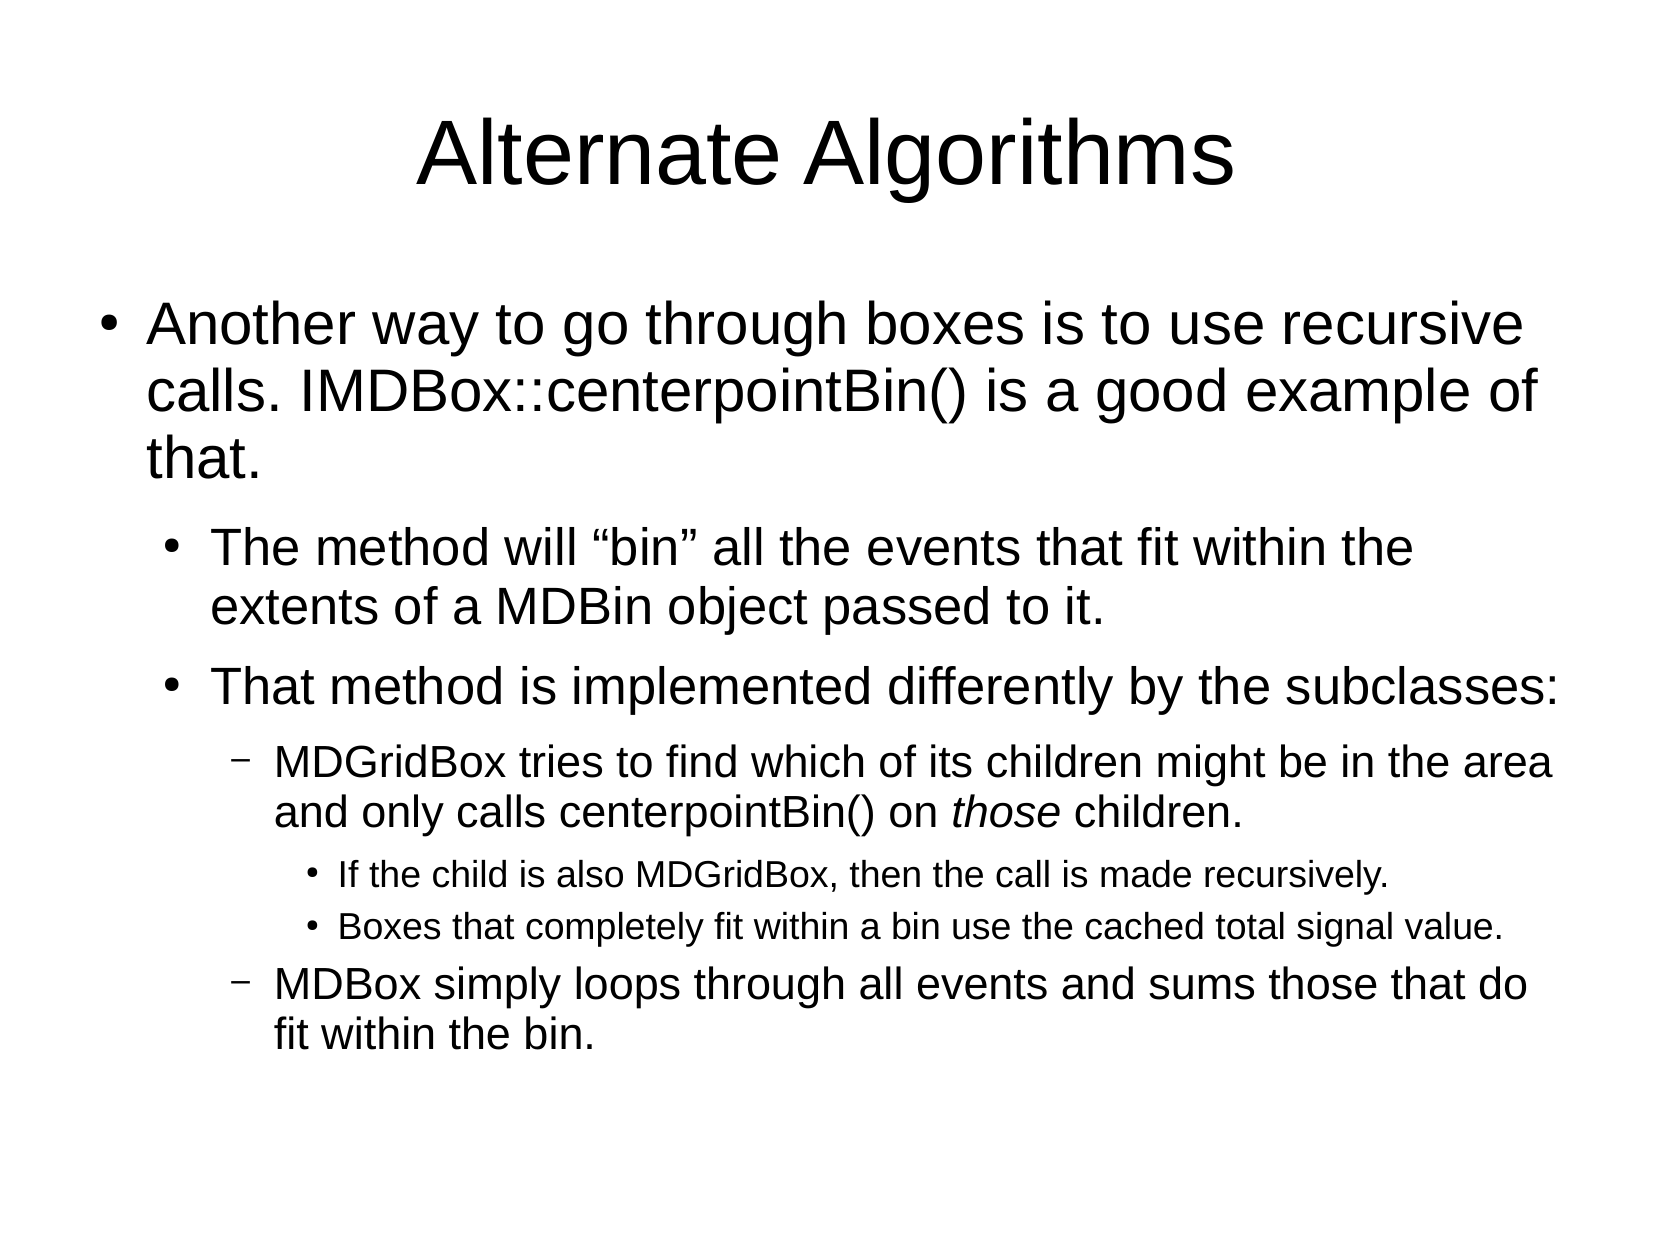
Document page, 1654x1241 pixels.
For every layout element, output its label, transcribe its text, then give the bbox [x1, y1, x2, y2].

list Another way to go through boxes is to use recursive calls. IMDBox::centerpointBin() is a good example of that. The method will “bin” all the events that fit within the extents of a MDBin object passed to it. That method is implemented differently by the subclasses: MDGridBox tries to find which of its children might be in the area and only calls centerpointBin() on those children. If the child is also MDGridBox, then the call is made recursively. Boxes that completely fit within a bin use the cached total signal value. MDBox simply loops through all events and sums those that do fit within the bin. [82, 290, 1571, 1109]
title Alternate Algorithms [82, 49, 1571, 257]
